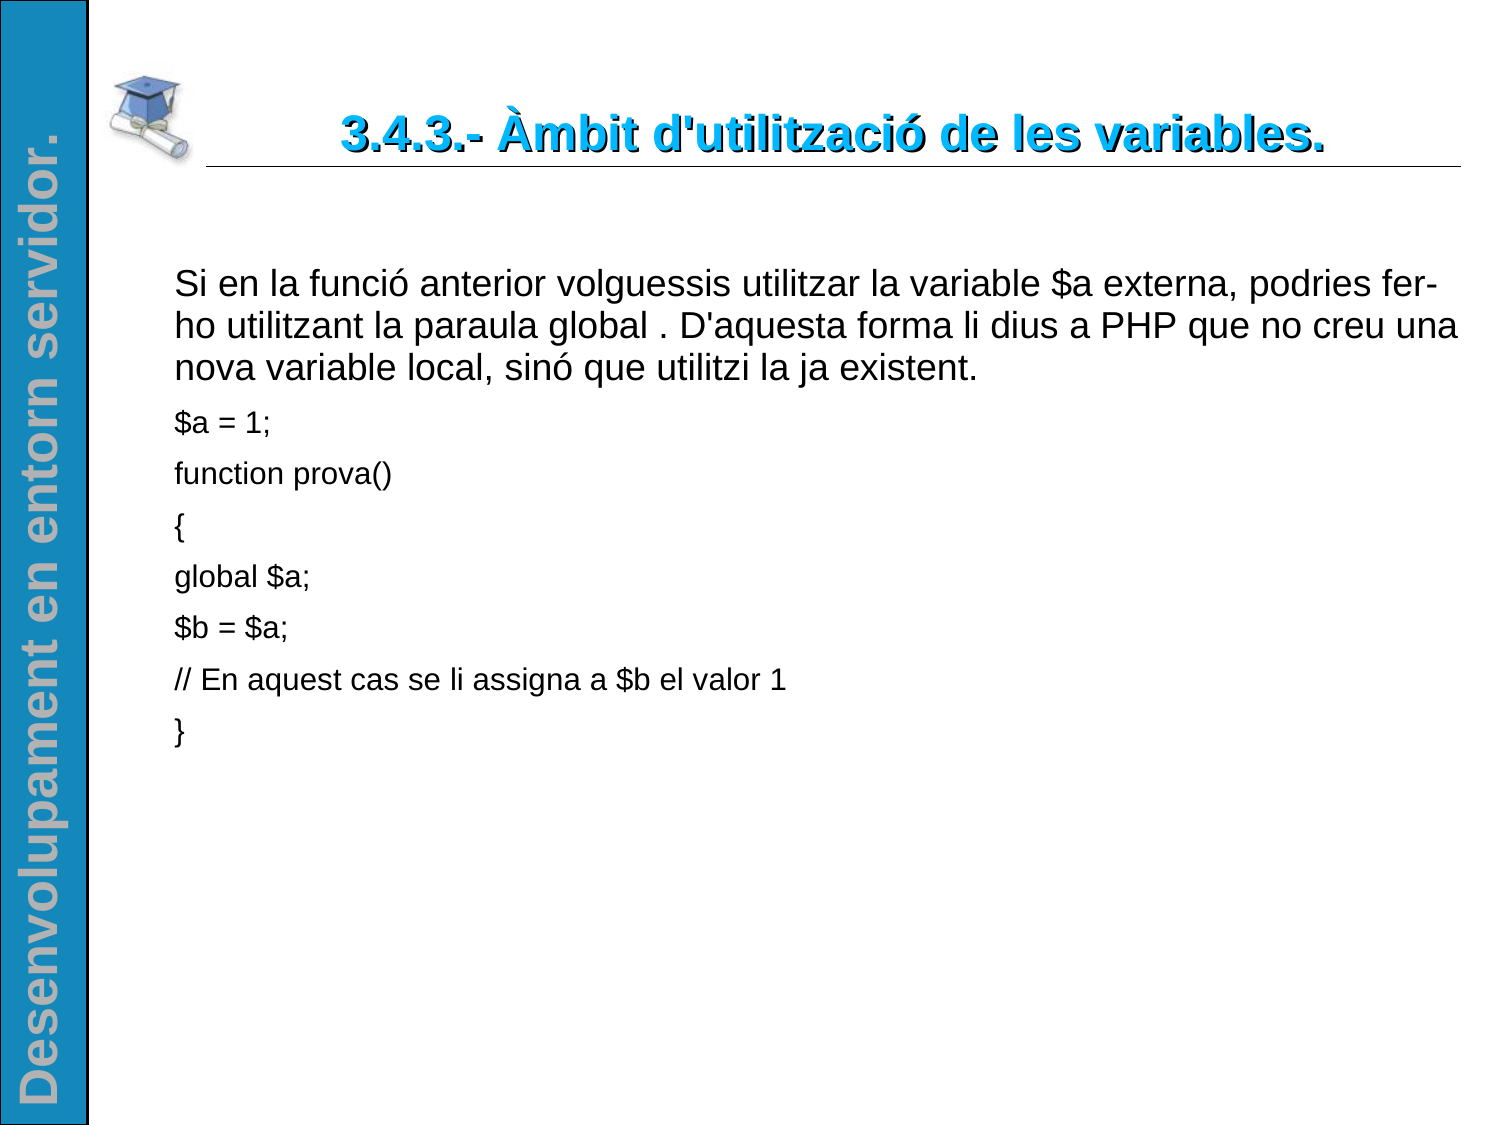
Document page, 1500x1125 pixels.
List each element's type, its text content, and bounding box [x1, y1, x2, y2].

list Si en la funció anterior volguessis utilitzar la variable $a externa, podries fer-ho utilitzant la paraula global . D'aquesta forma li dius a PHP que no creu una nova variable local, sinó que utilitzi la ja existent. $a = 1; function prova() { global $a; $b = $a; // En aquest cas se li assigna a $b el valor 1 } [118, 262, 1477, 1006]
title 3.4.3.- Àmbit d'utilització de les variables. [206, 88, 1447, 178]
picture [93, 61, 206, 174]
